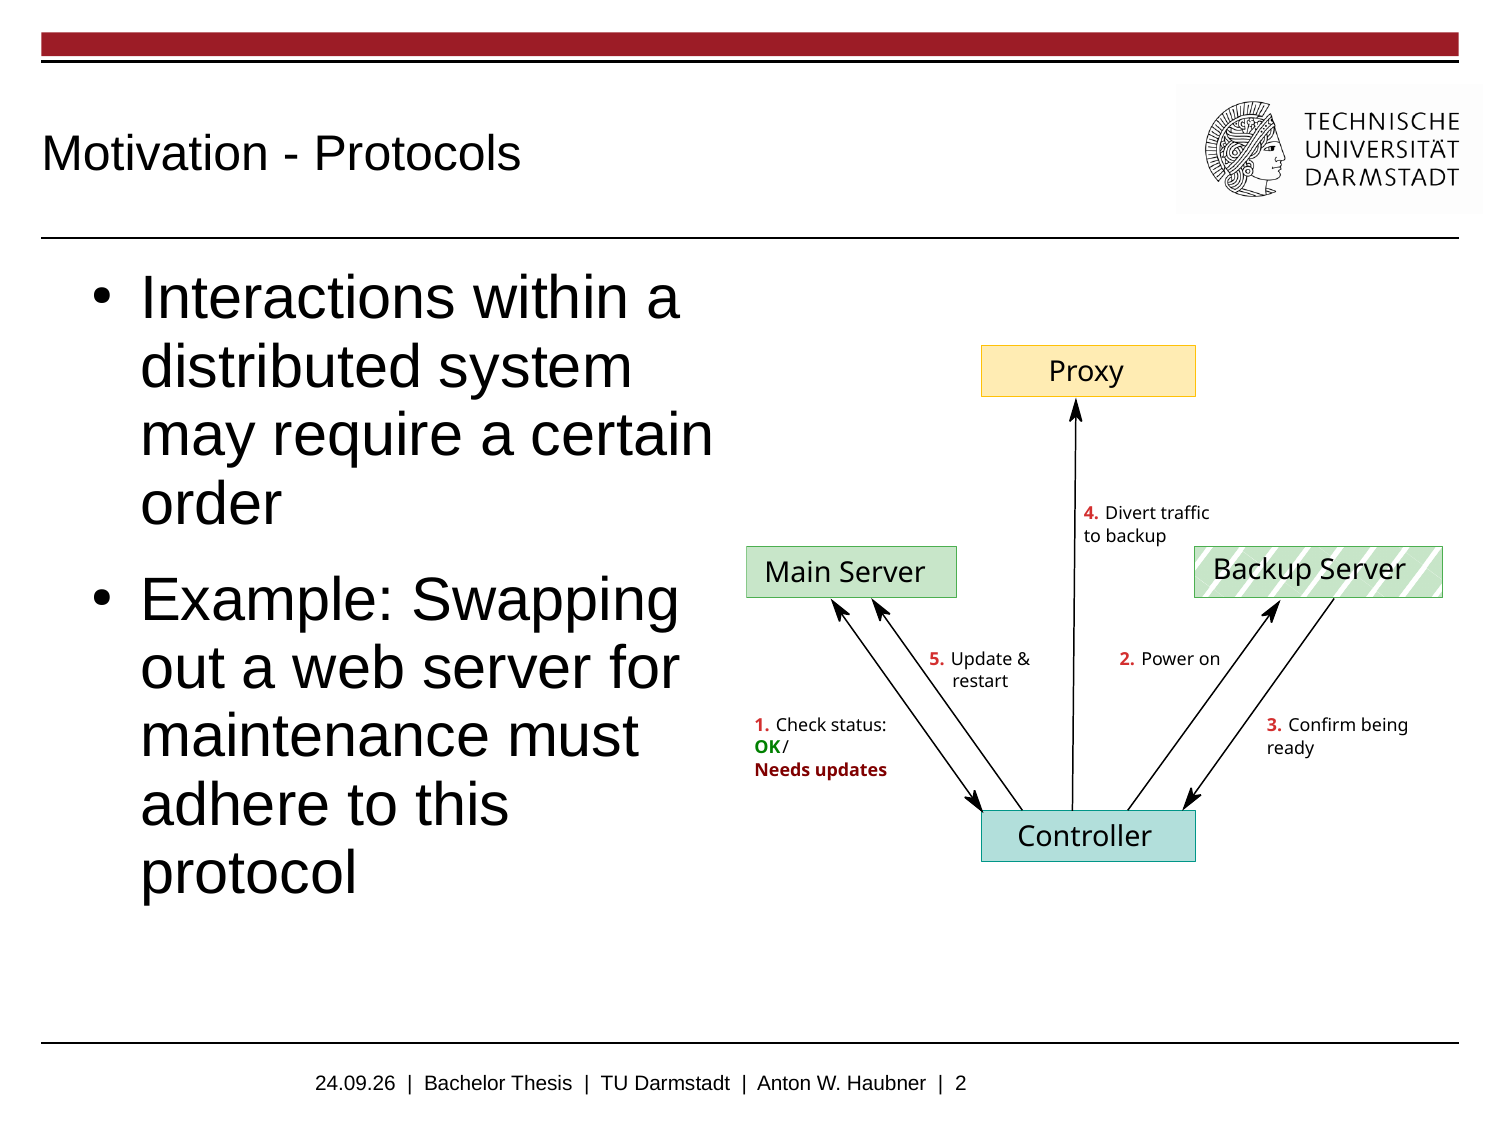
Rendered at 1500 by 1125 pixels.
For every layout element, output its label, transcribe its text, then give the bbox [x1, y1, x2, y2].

list Interactions within a distributed system may require a certain order Example: Swapping out a web server for maintenance must adhere to this protocol [75, 263, 734, 916]
title Motivation - Protocols [41, 78, 1131, 229]
picture [746, 344, 1444, 863]
